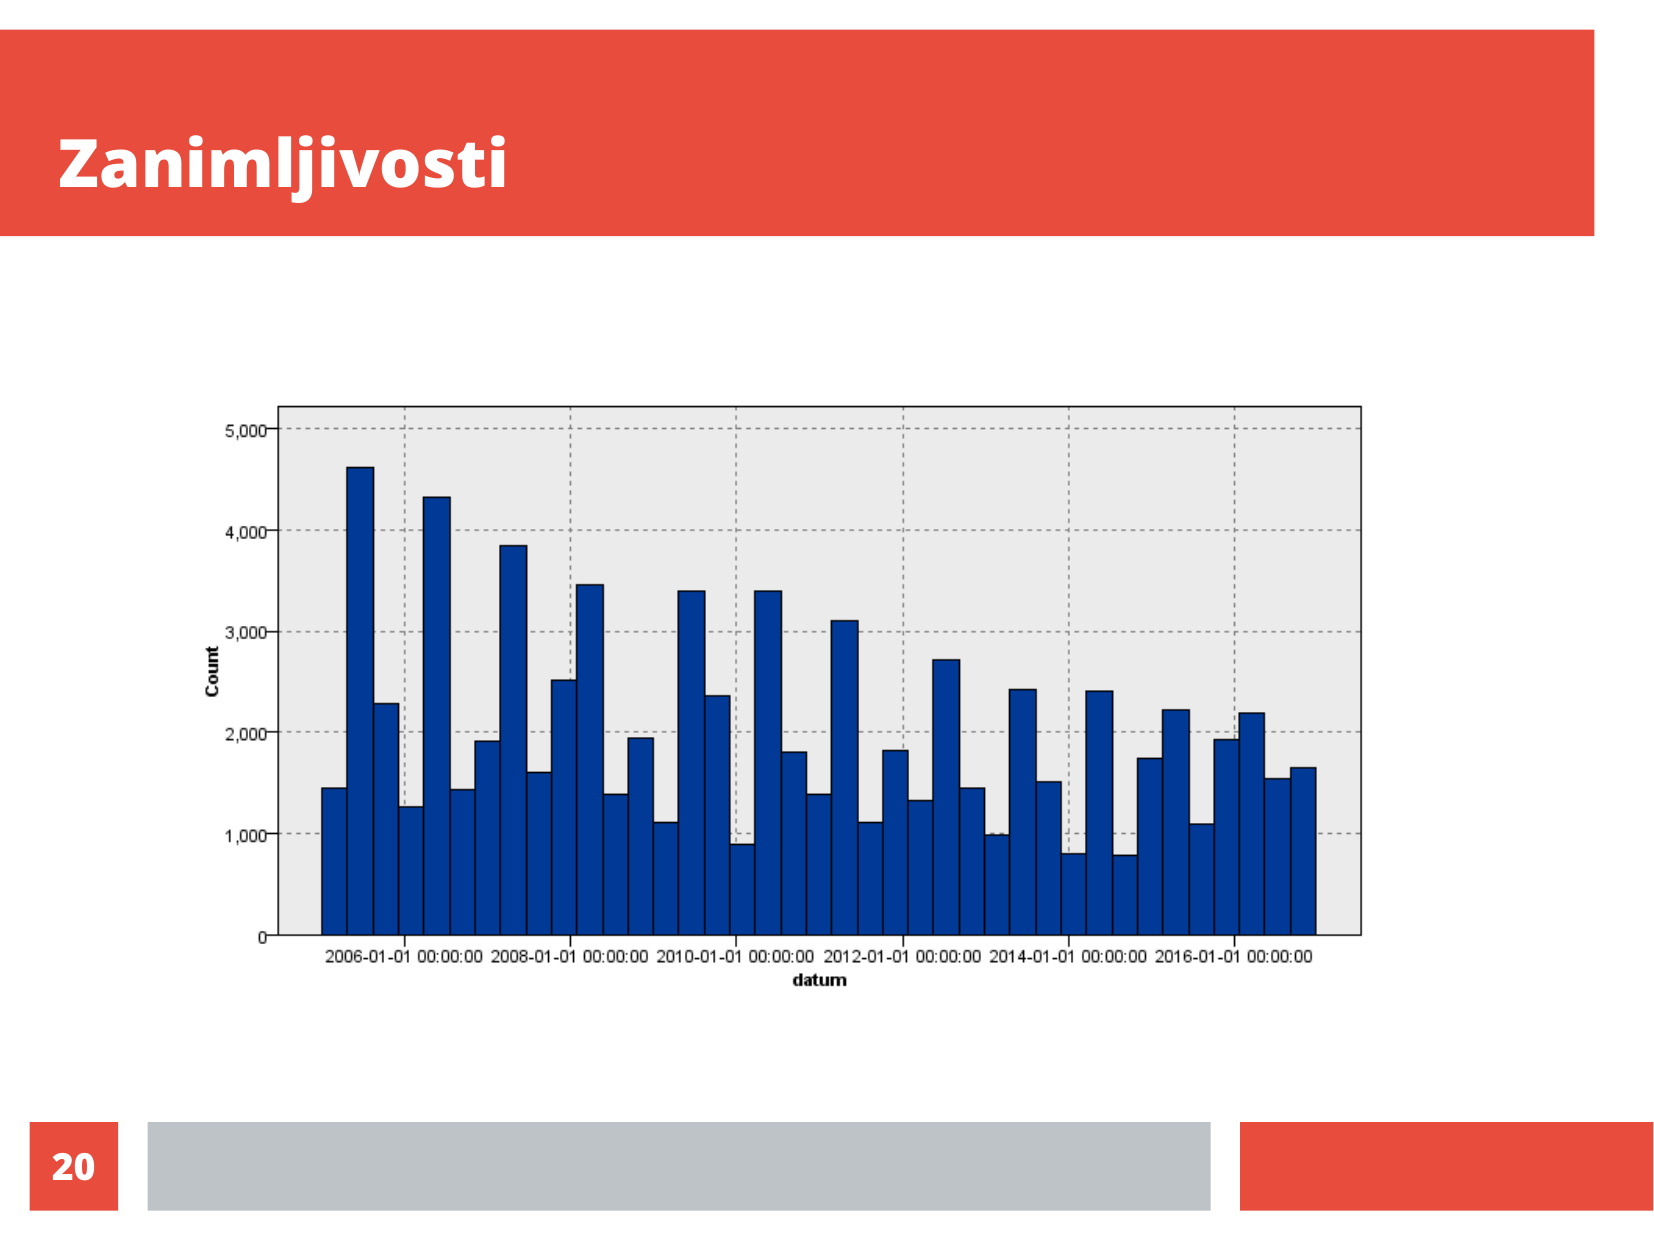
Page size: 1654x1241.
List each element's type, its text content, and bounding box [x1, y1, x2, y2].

picture [173, 367, 1396, 1006]
title Zanimljivosti [59, 59, 1595, 207]
